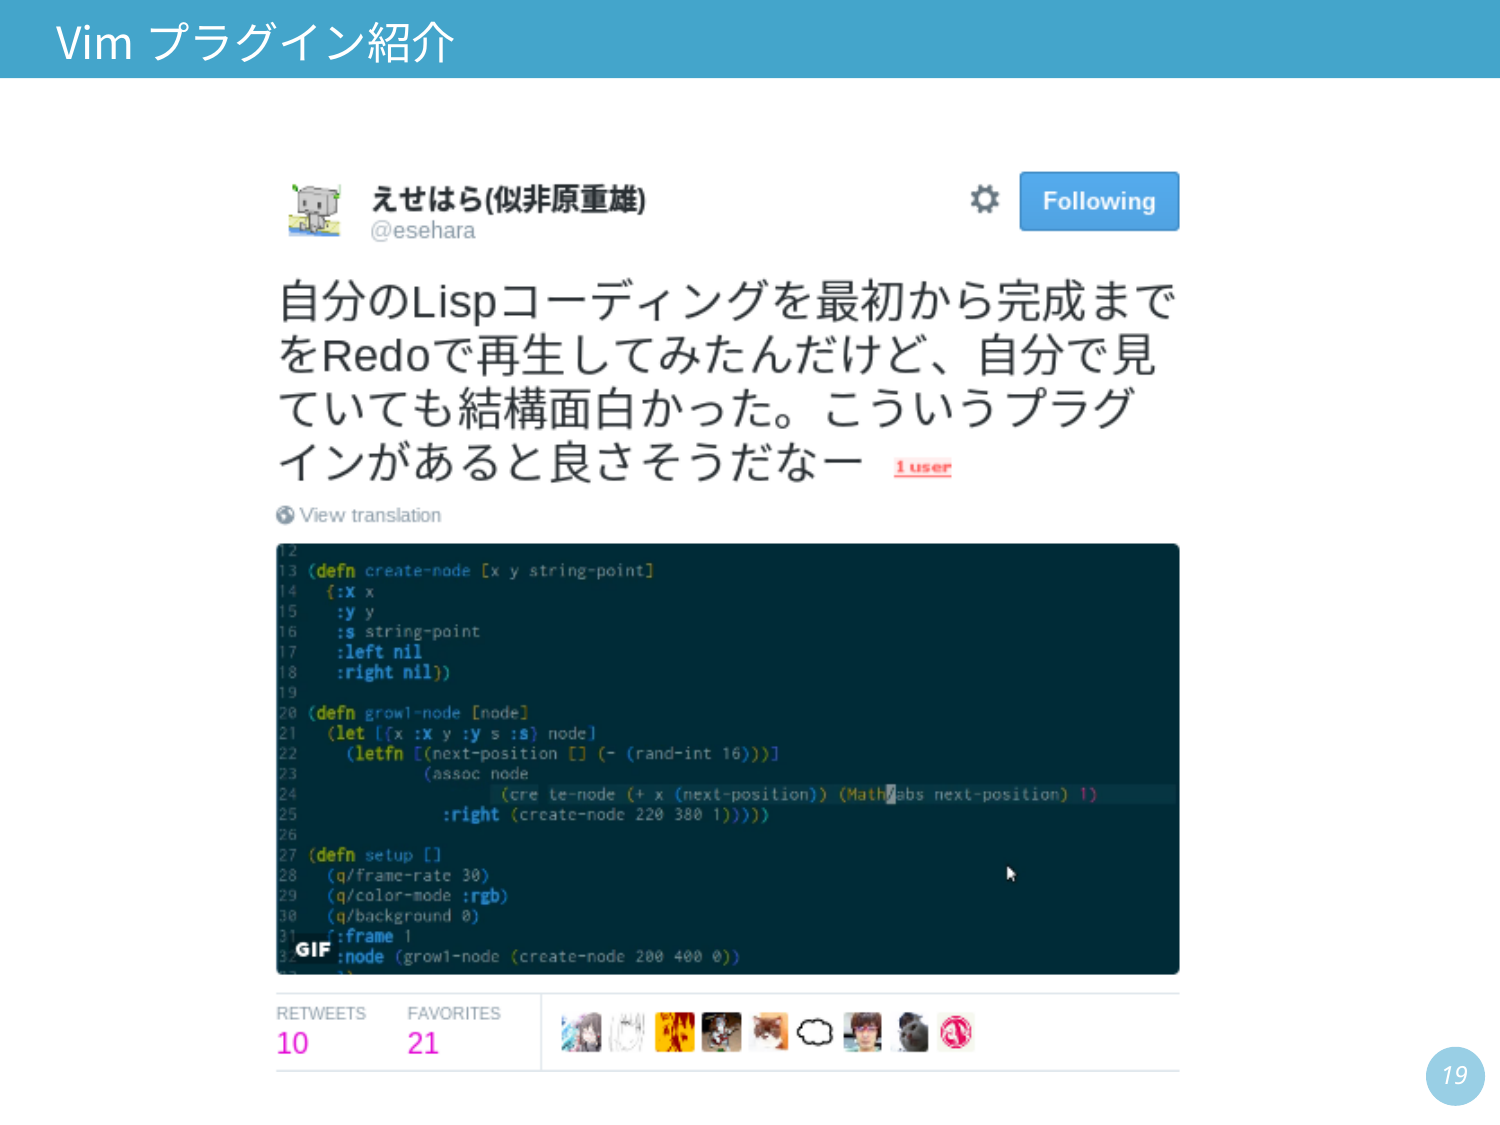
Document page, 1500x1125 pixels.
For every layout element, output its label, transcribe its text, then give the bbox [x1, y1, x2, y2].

slide_number <number> [1424, 1046, 1484, 1107]
title Vim プラグイン紹介 [41, 7, 1392, 76]
picture [212, 129, 1241, 1072]
